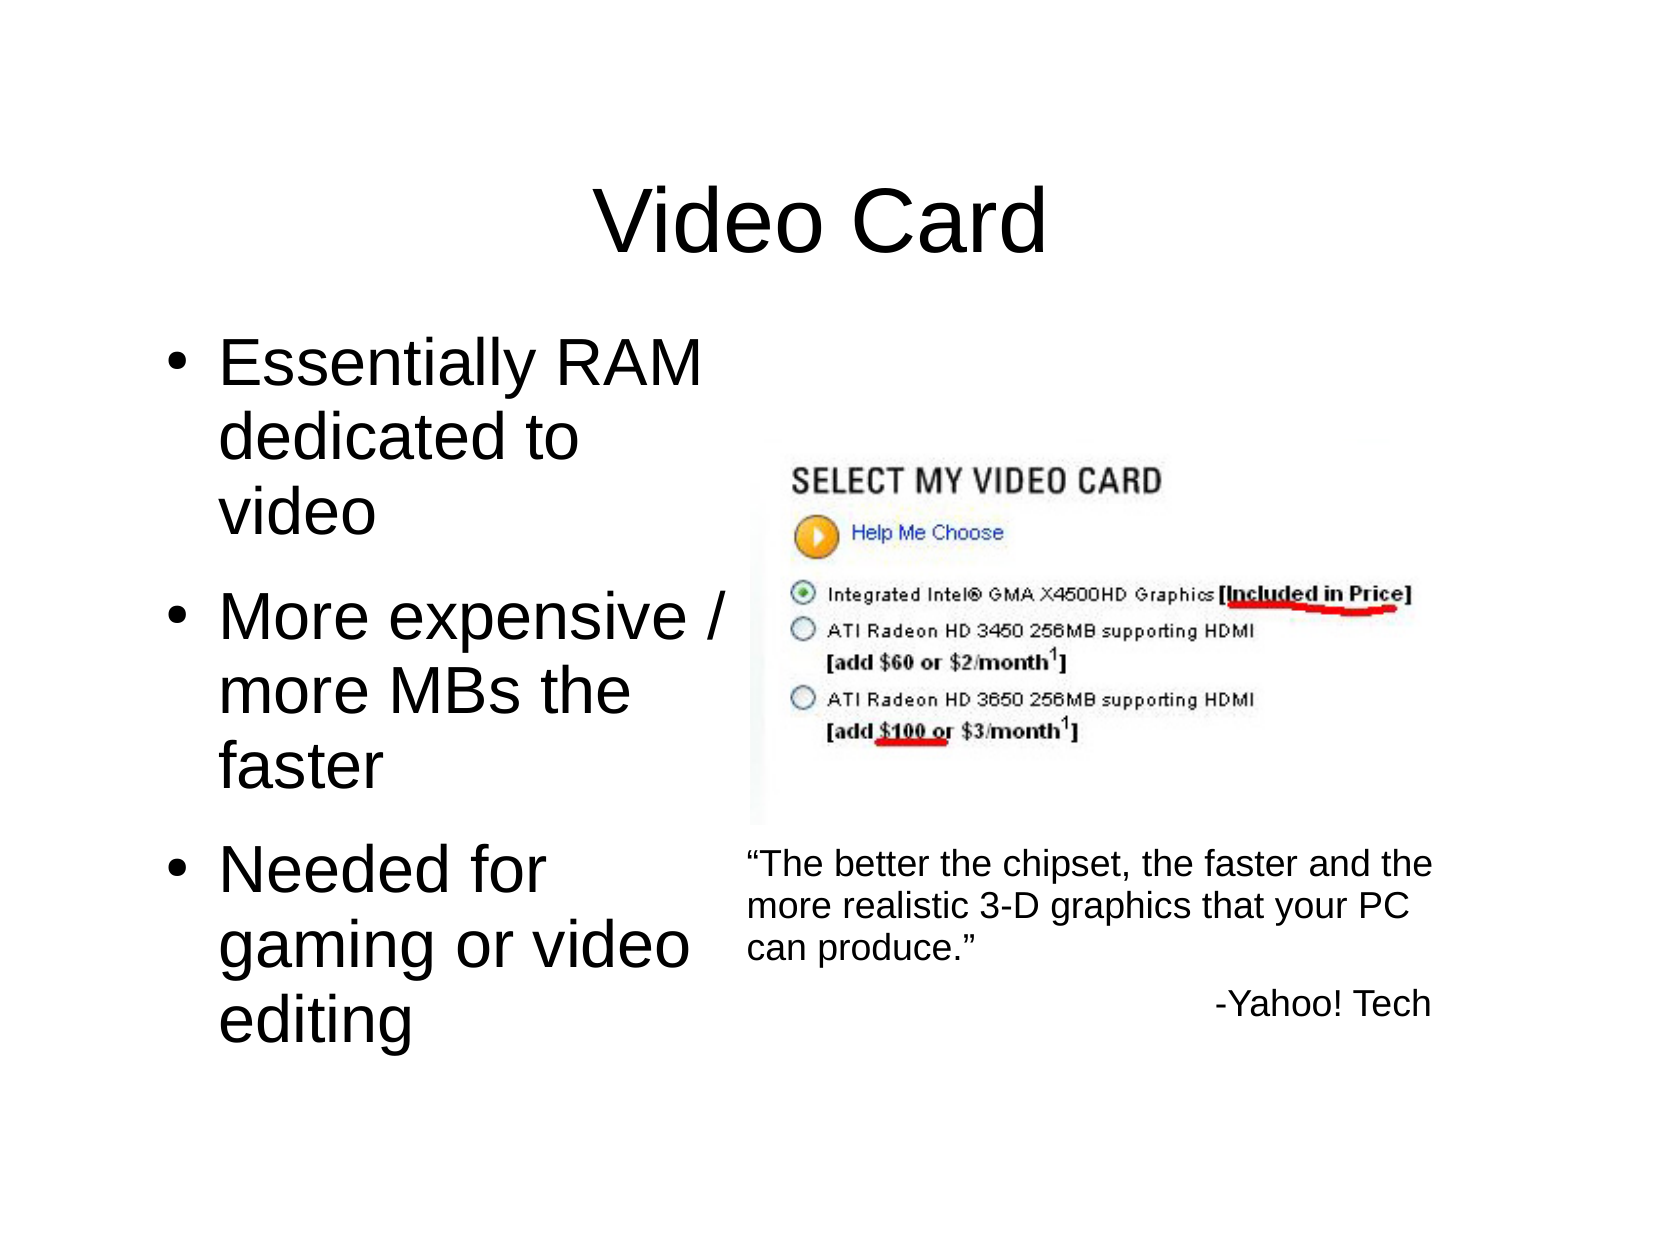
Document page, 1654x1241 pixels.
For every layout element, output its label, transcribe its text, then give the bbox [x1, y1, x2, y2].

text_box -Yahoo! Tech [1200, 975, 1447, 1032]
list Essentially RAM dedicated to video More expensive / more MBs the faster Needed for gaming or video editing [147, 324, 751, 1057]
picture [750, 439, 1501, 826]
text_box “The better the chipset, the faster and the more realistic 3-D graphics that your PC can produce.” [731, 835, 1482, 977]
title Video Card [135, 125, 1506, 318]
